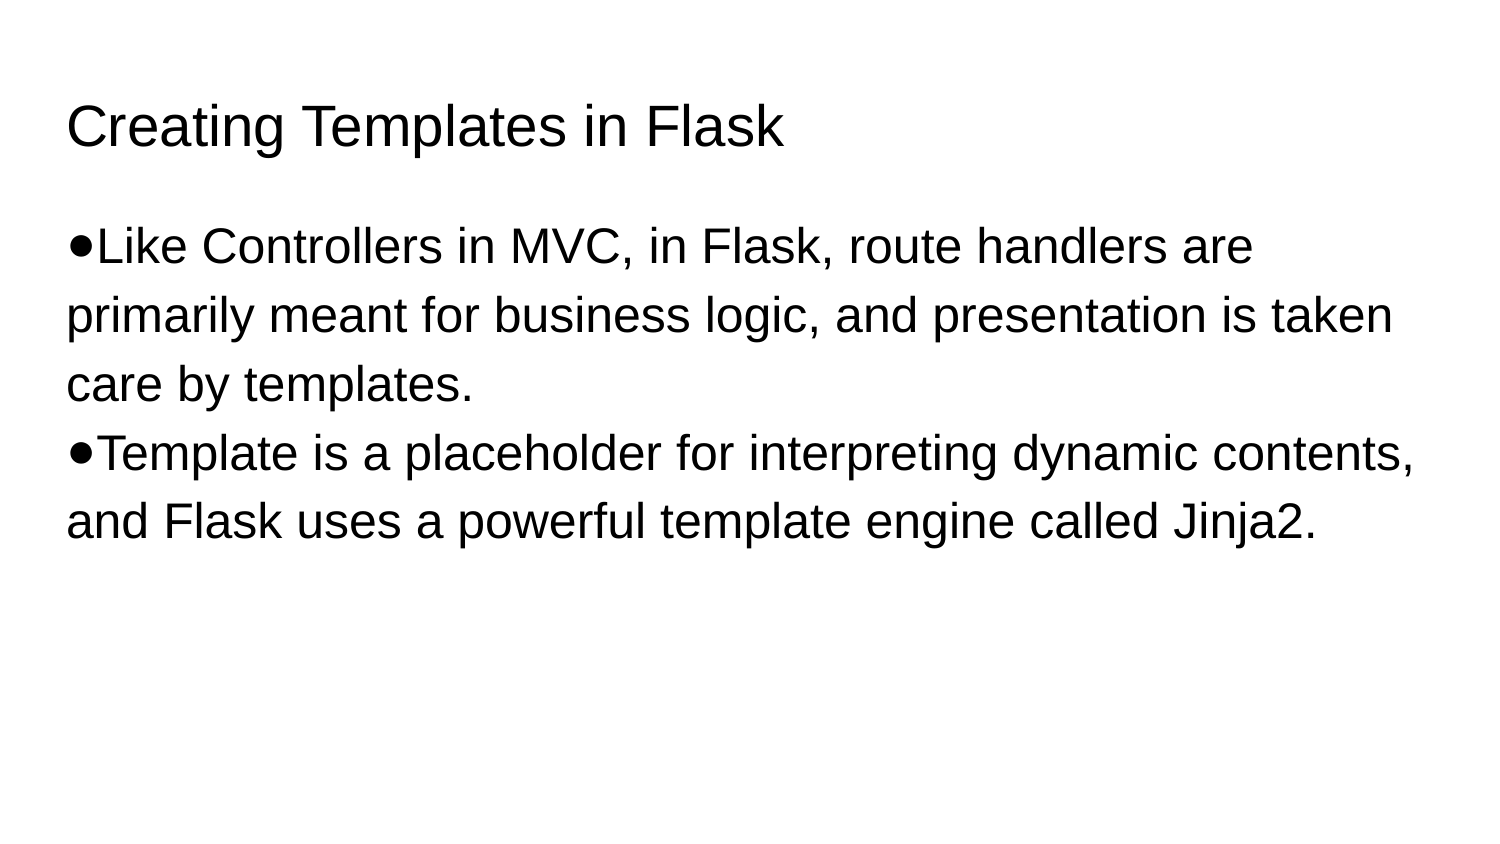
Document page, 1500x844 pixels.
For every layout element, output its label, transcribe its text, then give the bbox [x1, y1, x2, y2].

title Creating Templates in Flask [51, 72, 1449, 167]
list Like Controllers in MVC, in Flask, route handlers are primarily meant for business logic, and presentation is taken care by templates. Template is a placeholder for interpreting dynamic contents, and Flask uses a powerful template engine called Jinja2. [51, 189, 1449, 750]
